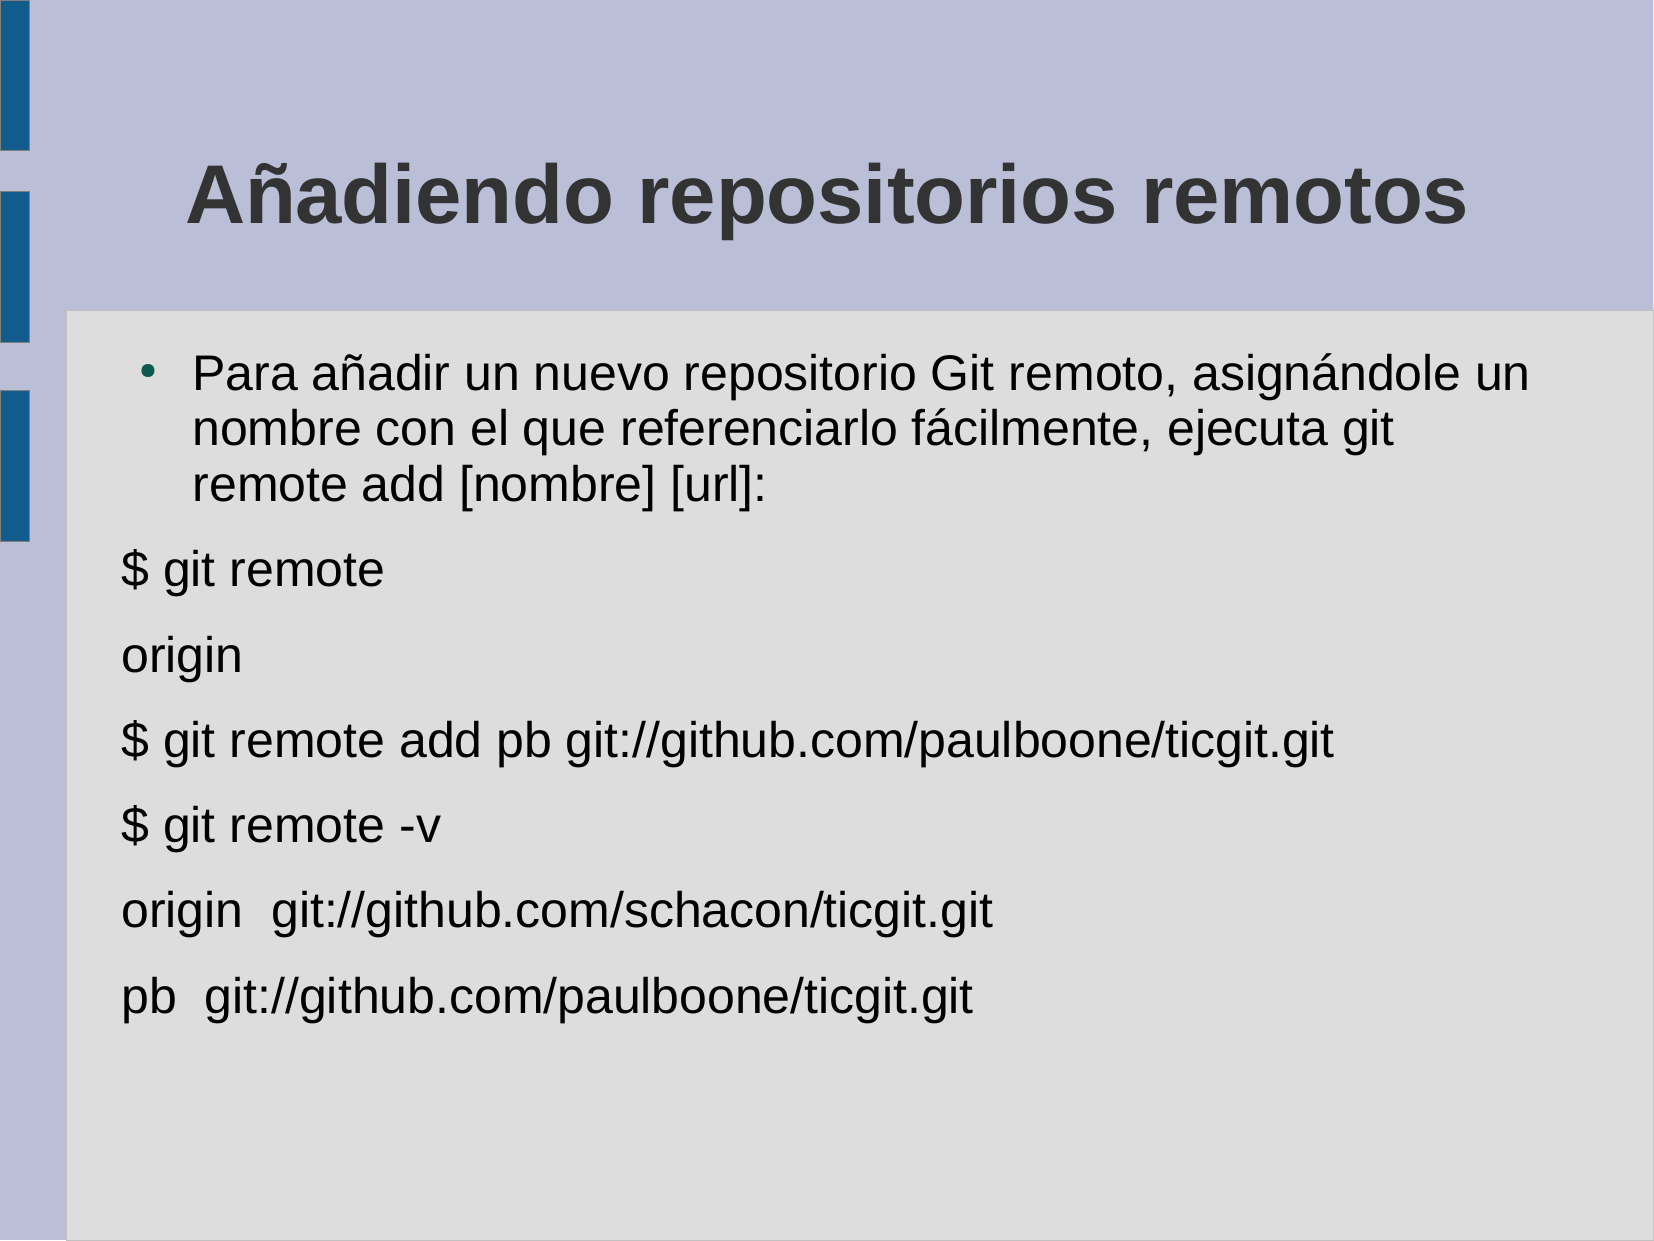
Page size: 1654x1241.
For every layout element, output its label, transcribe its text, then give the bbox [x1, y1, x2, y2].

title Añadiendo repositorios remotos [121, 91, 1534, 299]
list Para añadir un nuevo repositorio Git remoto, asignándole un nombre con el que referenciarlo fácilmente, ejecuta git remote add [nombre] [url]: $ git remote origin $ git remote add pb git://github.com/paulboone/ticgit.git $ git remote -v origin git://github.com/schacon/ticgit.git pb git://github.com/paulboone/ticgit.git [121, 344, 1534, 1127]
